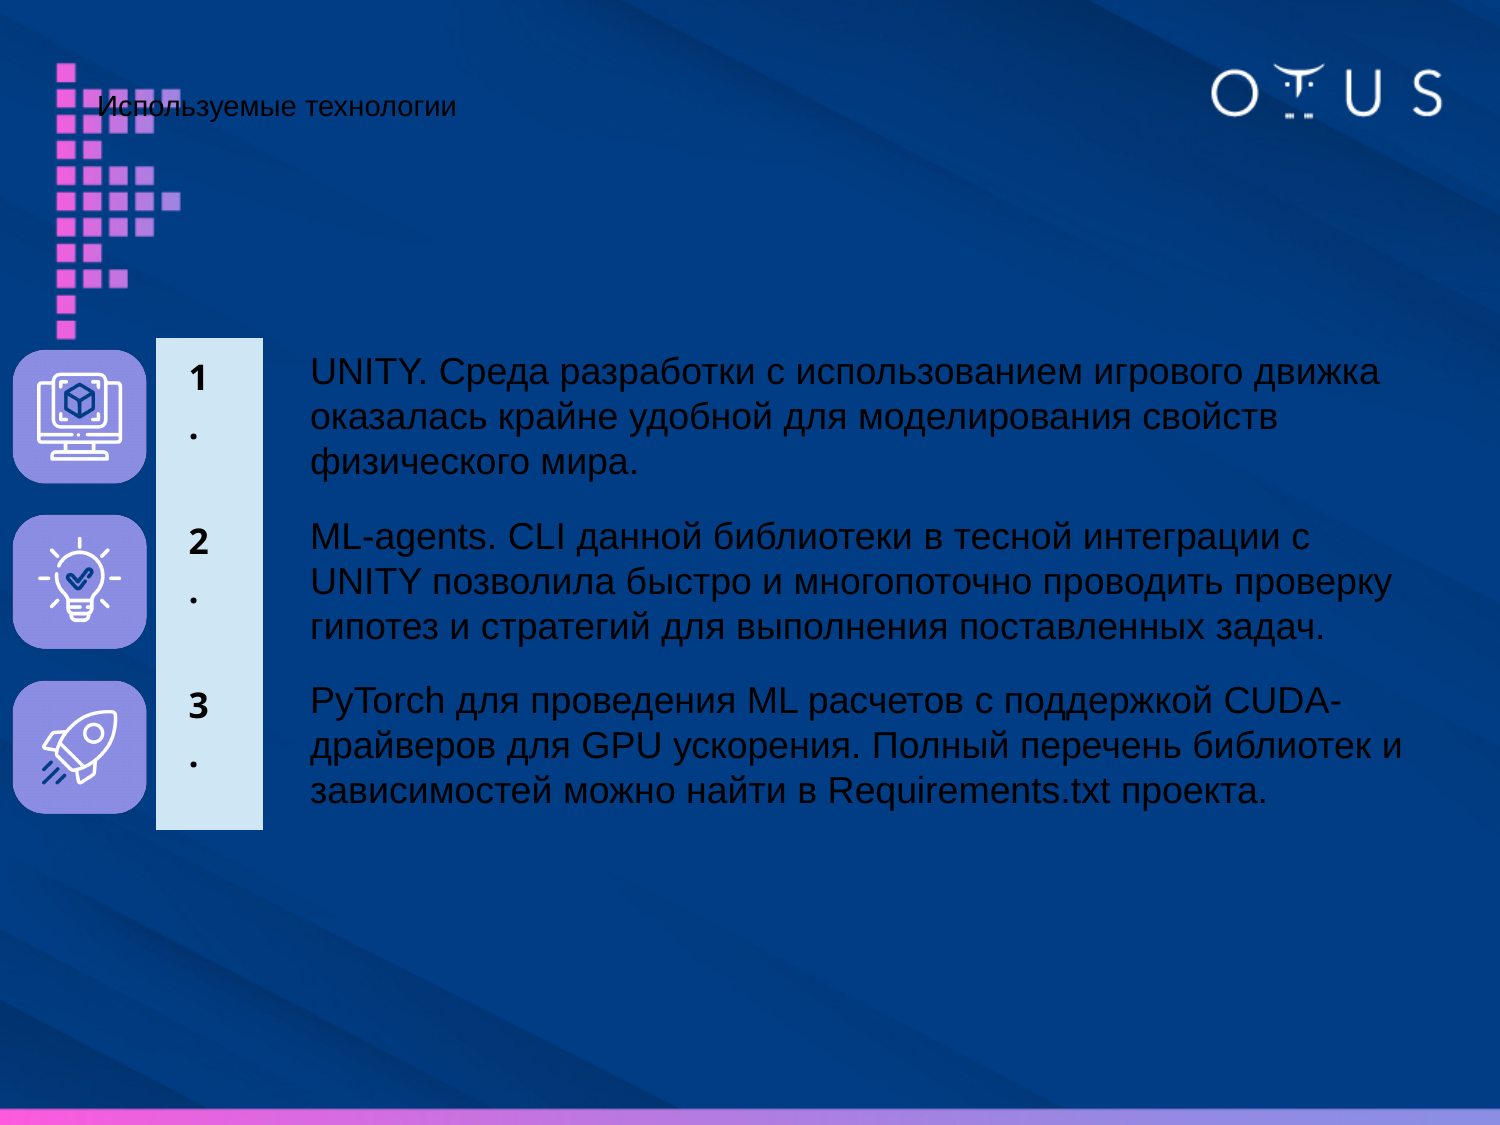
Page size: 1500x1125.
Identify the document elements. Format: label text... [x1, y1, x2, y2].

table_cell 2. [156, 502, 210, 666]
picture [0, 0, 1500, 1125]
table_header [210, 338, 263, 502]
text_box ML-agents. CLI данной библиотеки в тесной интеграции с UNITY позволила быстро и многопоточно проводить проверку гипотез и стратегий для выполнения поставленных задач. [295, 519, 1445, 640]
text_box PyTorch для проведения ML расчетов с поддержкой CUDA-драйверов для GPU ускорения. Полный перечень библиотек и зависимостей можно найти в Requirements.txt проекта. [295, 683, 1445, 804]
title Используемые технологии [82, 72, 1480, 287]
text_box UNITY. Среда разработки с использованием игрового движка оказалась крайне удобной для моделирования свойств физического мира. [295, 354, 1445, 474]
table_cell [210, 666, 263, 830]
table_cell [210, 502, 263, 666]
table_header 1. [156, 338, 210, 502]
table_cell 3. [156, 666, 210, 830]
